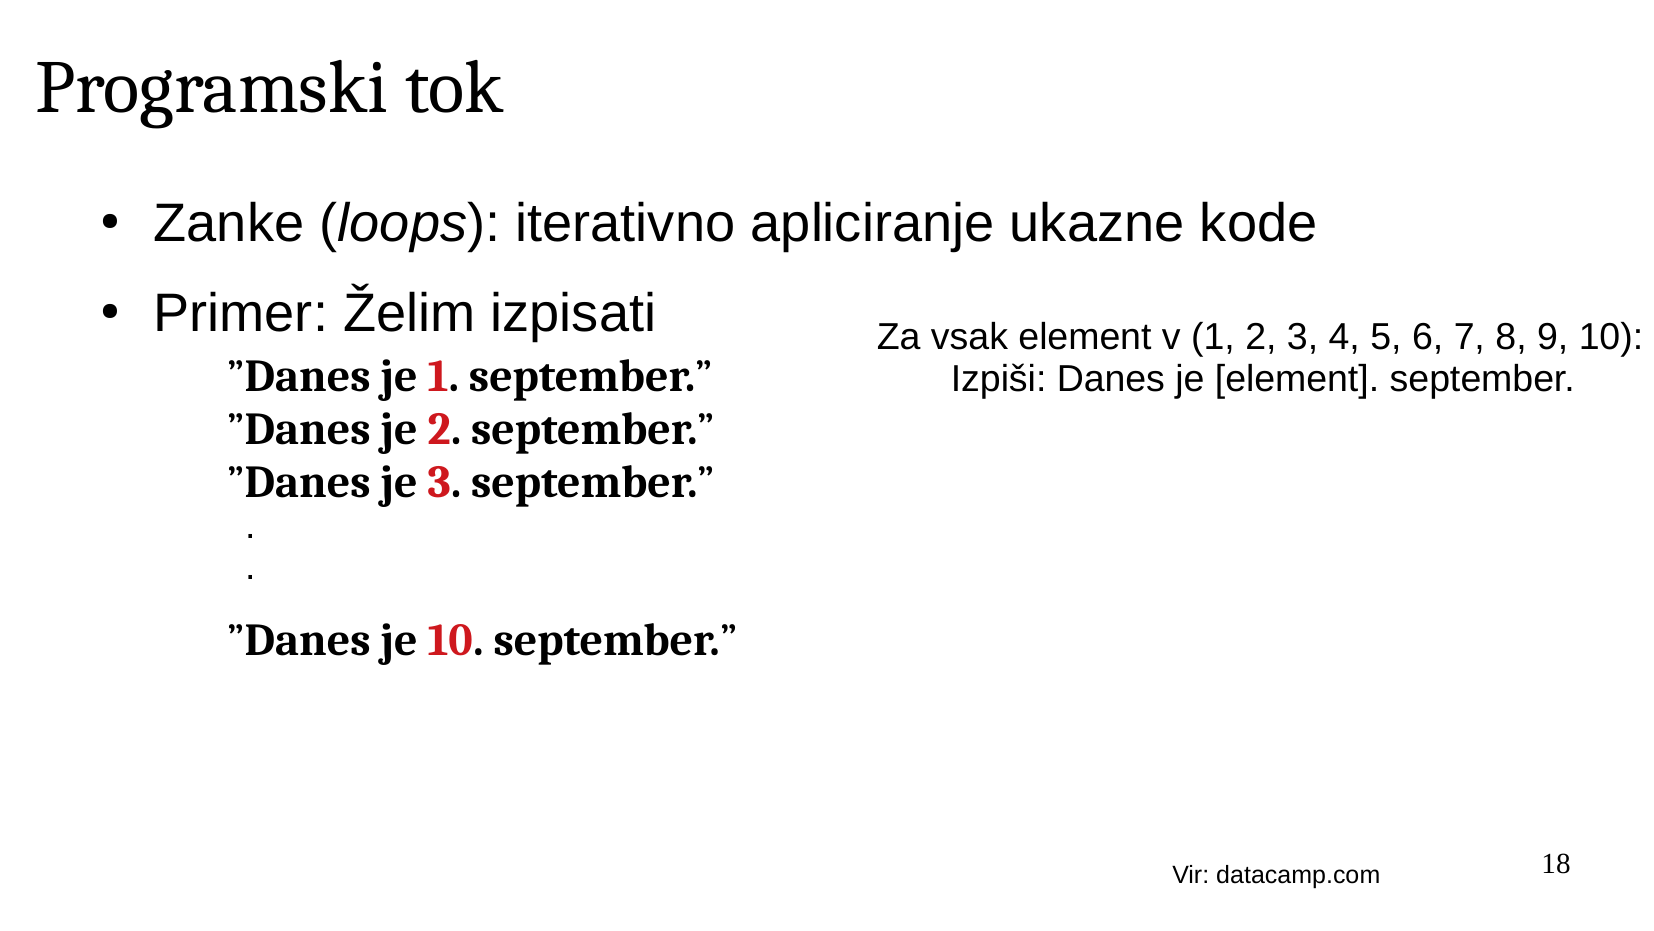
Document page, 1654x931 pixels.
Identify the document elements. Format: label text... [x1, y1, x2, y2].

list Zanke (loops): iterativno apliciranje ukazne kode Primer: Želim izpisati ”Danes je 1. september.” ”Danes je 2. september.” ”Danes je 3. september.” ”Danes je 10. september.” [82, 192, 1571, 827]
text_box . . . [230, 454, 313, 596]
text_box Za vsak element v (1, 2, 3, 4, 5, 6, 7, 8, 9, 10): Izpiši: Danes je [element]. september. [862, 308, 1654, 449]
text_box Vir: datacamp.com [1157, 853, 1430, 897]
title Programski tok [35, 21, 1524, 154]
